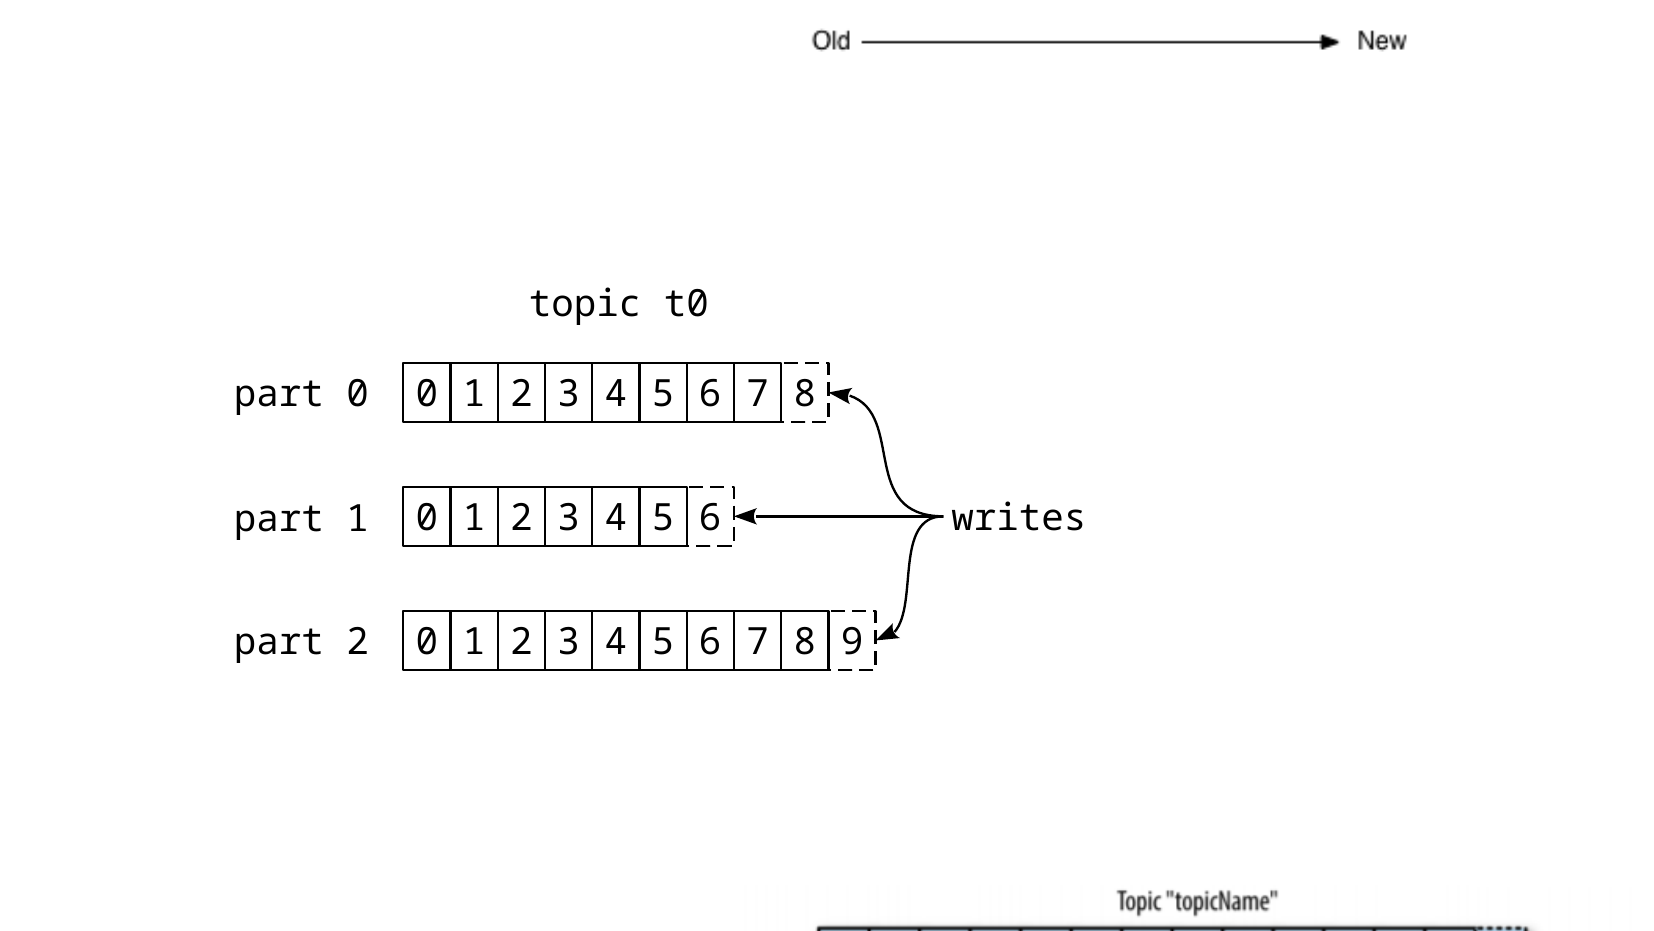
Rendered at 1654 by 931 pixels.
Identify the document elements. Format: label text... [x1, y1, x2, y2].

text_box 0 [403, 610, 450, 670]
text_box 6 [686, 362, 733, 423]
text_box 1 [450, 362, 497, 423]
text_box 8 [781, 610, 828, 670]
text_box 0 [403, 362, 450, 423]
text_box 3 [544, 362, 592, 423]
picture [670, 875, 1654, 931]
text_box 1 [450, 486, 497, 546]
text_box topic t0 [498, 276, 740, 328]
text_box 2 [497, 486, 544, 546]
text_box 4 [592, 362, 639, 423]
text_box 5 [639, 362, 686, 423]
text_box part 1 [231, 489, 372, 544]
text_box 5 [639, 610, 686, 670]
text_box 3 [544, 486, 592, 546]
text_box 7 [733, 362, 781, 423]
text_box 7 [733, 610, 781, 670]
text_box writes [943, 490, 1103, 543]
text_box 2 [497, 362, 544, 423]
text_box part 2 [231, 610, 372, 670]
text_box 6 [686, 610, 733, 670]
text_box 3 [544, 610, 592, 670]
text_box 1 [450, 610, 497, 670]
text_box 4 [592, 610, 639, 670]
text_box 2 [497, 610, 544, 670]
text_box 8 [781, 362, 829, 423]
text_box 5 [639, 486, 686, 546]
picture [755, 0, 1613, 86]
text_box 0 [403, 486, 450, 546]
text_box 4 [592, 486, 639, 546]
text_box 6 [686, 486, 734, 546]
text_box part 0 [231, 364, 372, 420]
text_box 9 [828, 610, 876, 670]
